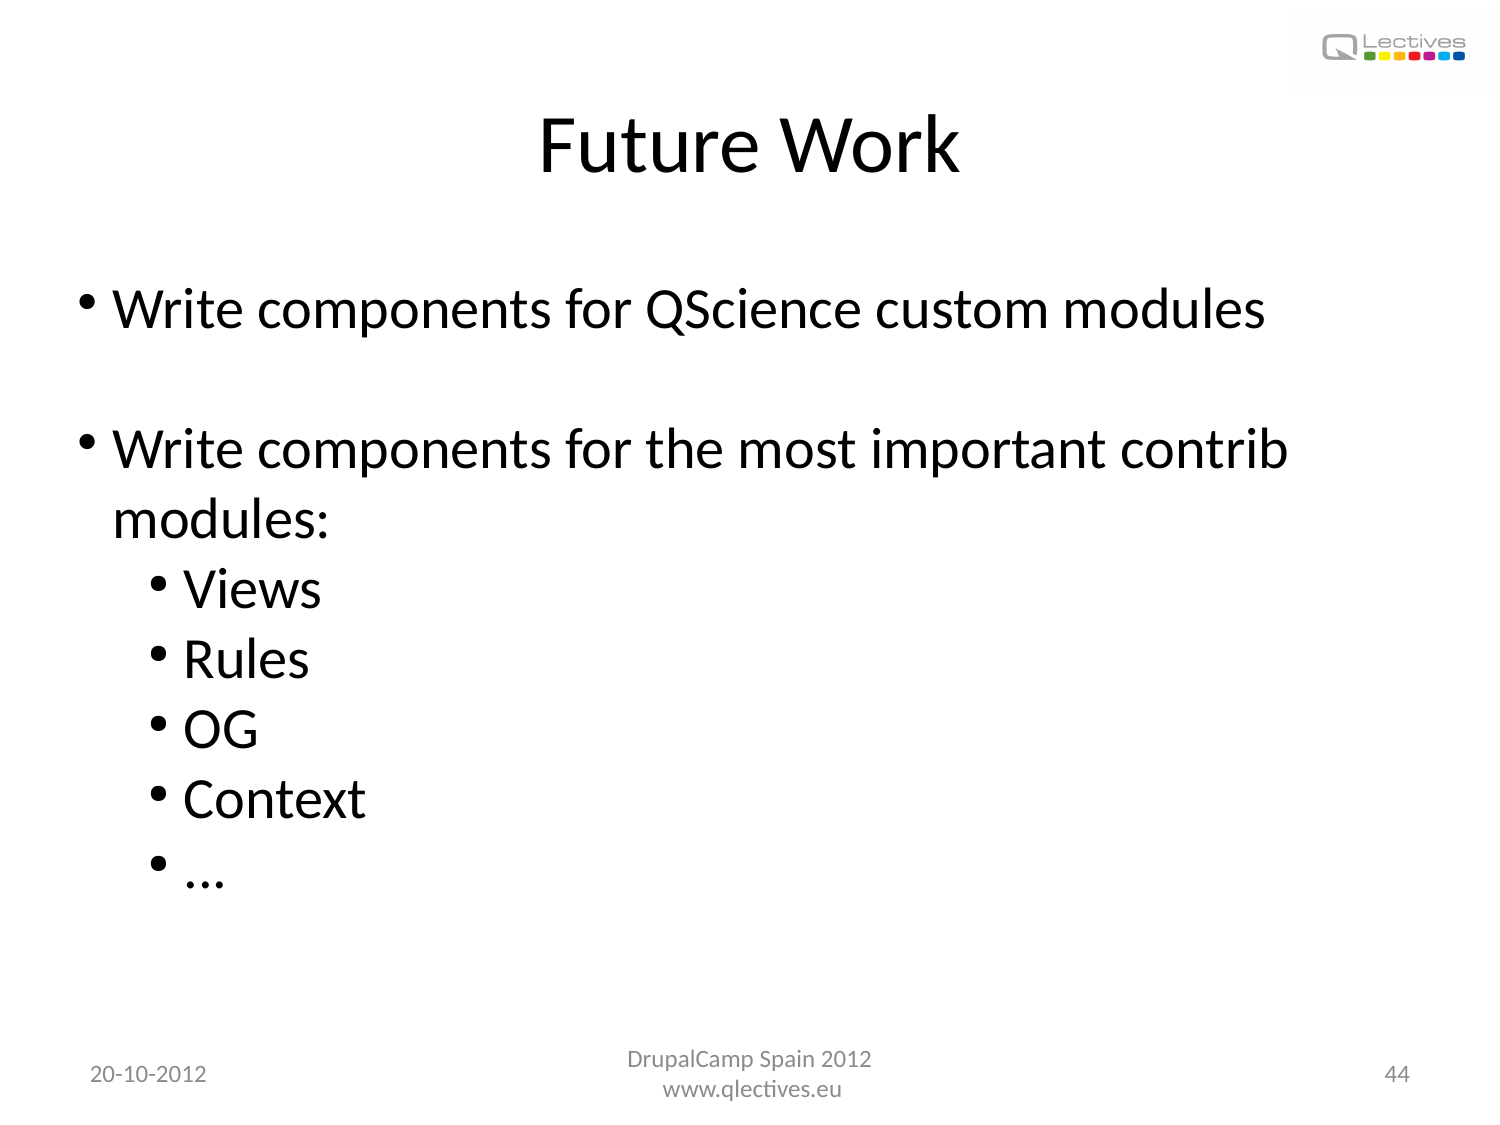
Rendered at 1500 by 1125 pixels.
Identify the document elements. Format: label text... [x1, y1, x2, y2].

text_box Future Work [75, 45, 1425, 233]
picture [1288, 9, 1500, 90]
text_box Write components for QScience custom modules Write components for the most important contrib modules: Views Rules OG Context ... [62, 262, 1425, 1005]
text_box 20-10-2012 [74, 1042, 425, 1103]
text_box <number> [1074, 1042, 1425, 1103]
text_box DrupalCamp Spain 2012 www.qlectives.eu [512, 1042, 988, 1103]
